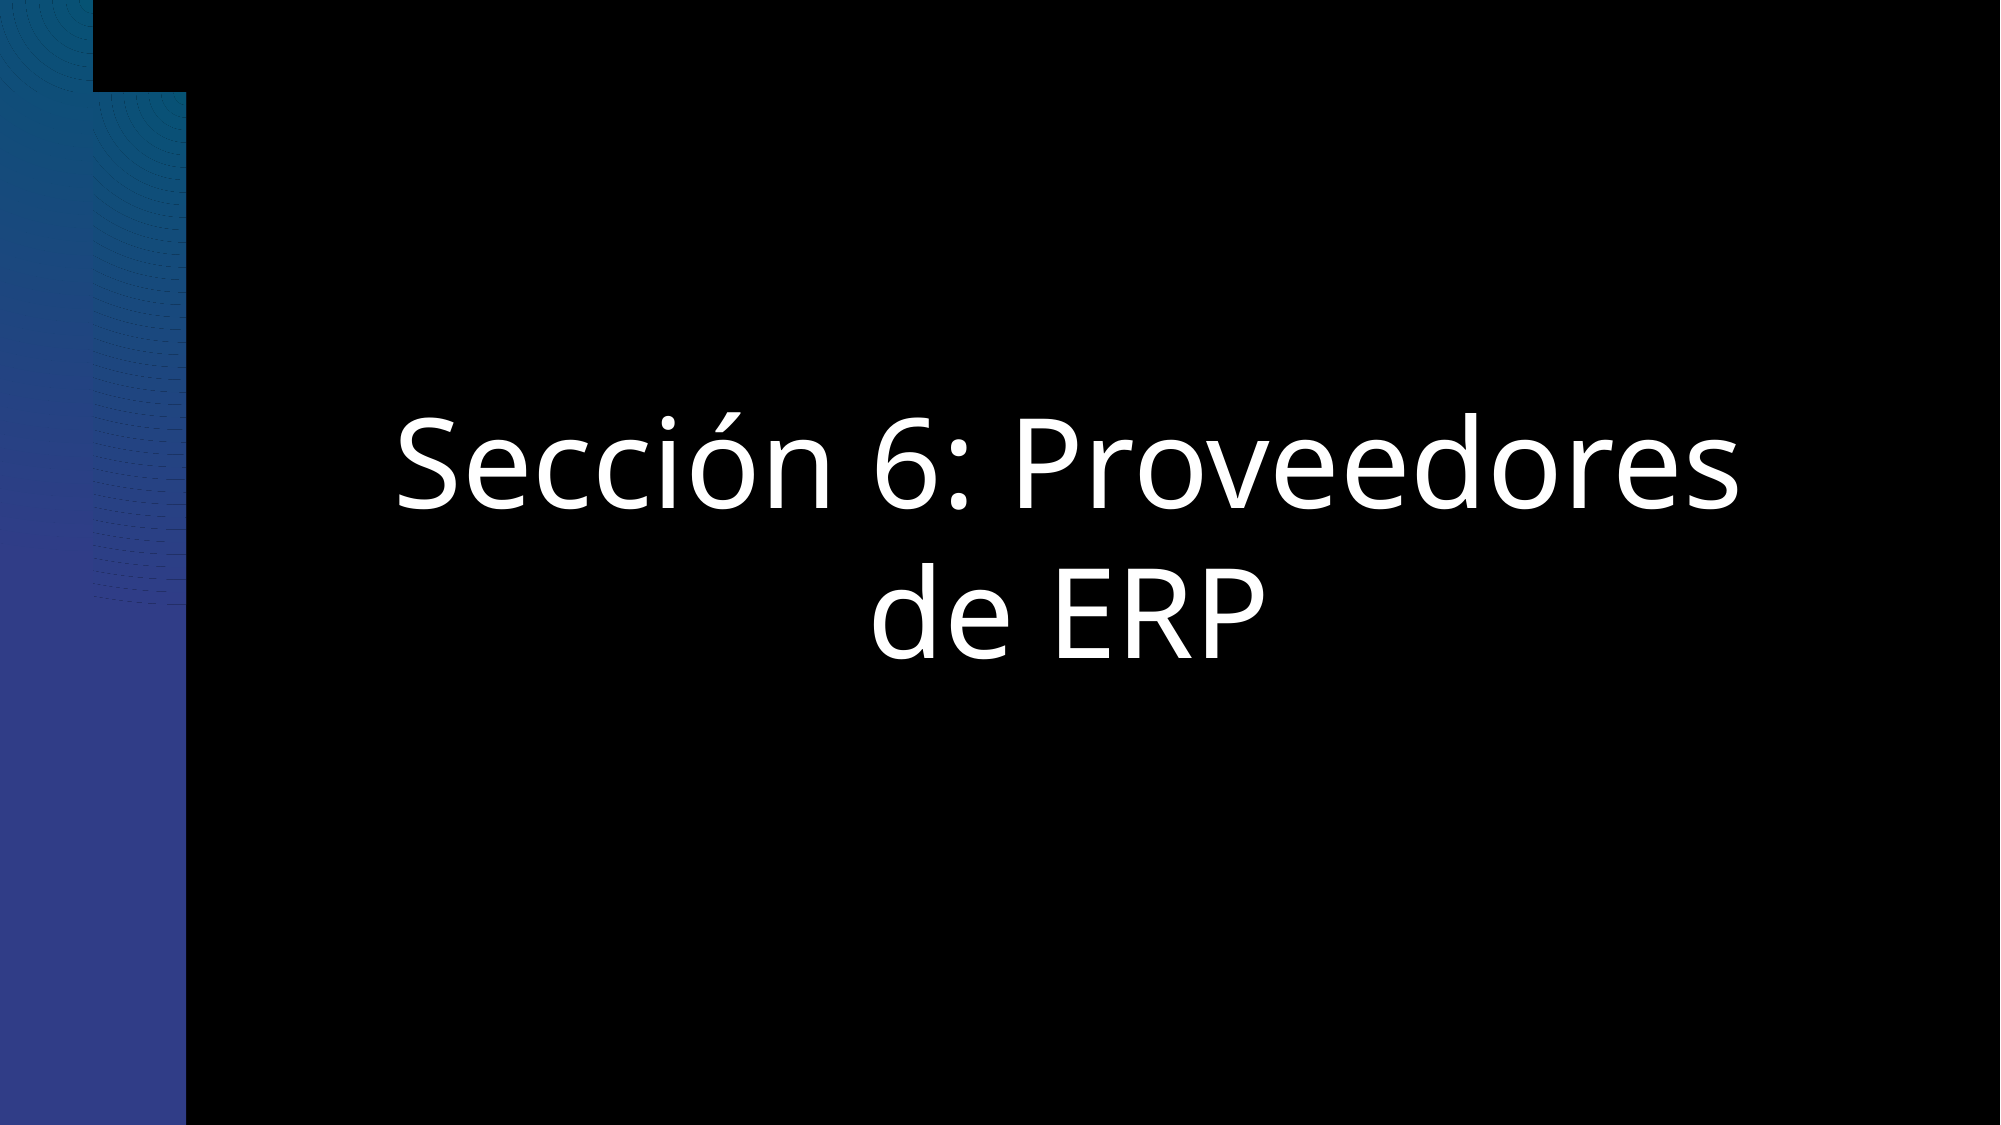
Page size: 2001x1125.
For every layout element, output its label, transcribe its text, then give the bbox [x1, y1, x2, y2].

title Sección 6: Proveedores de ERP [290, 376, 1848, 749]
